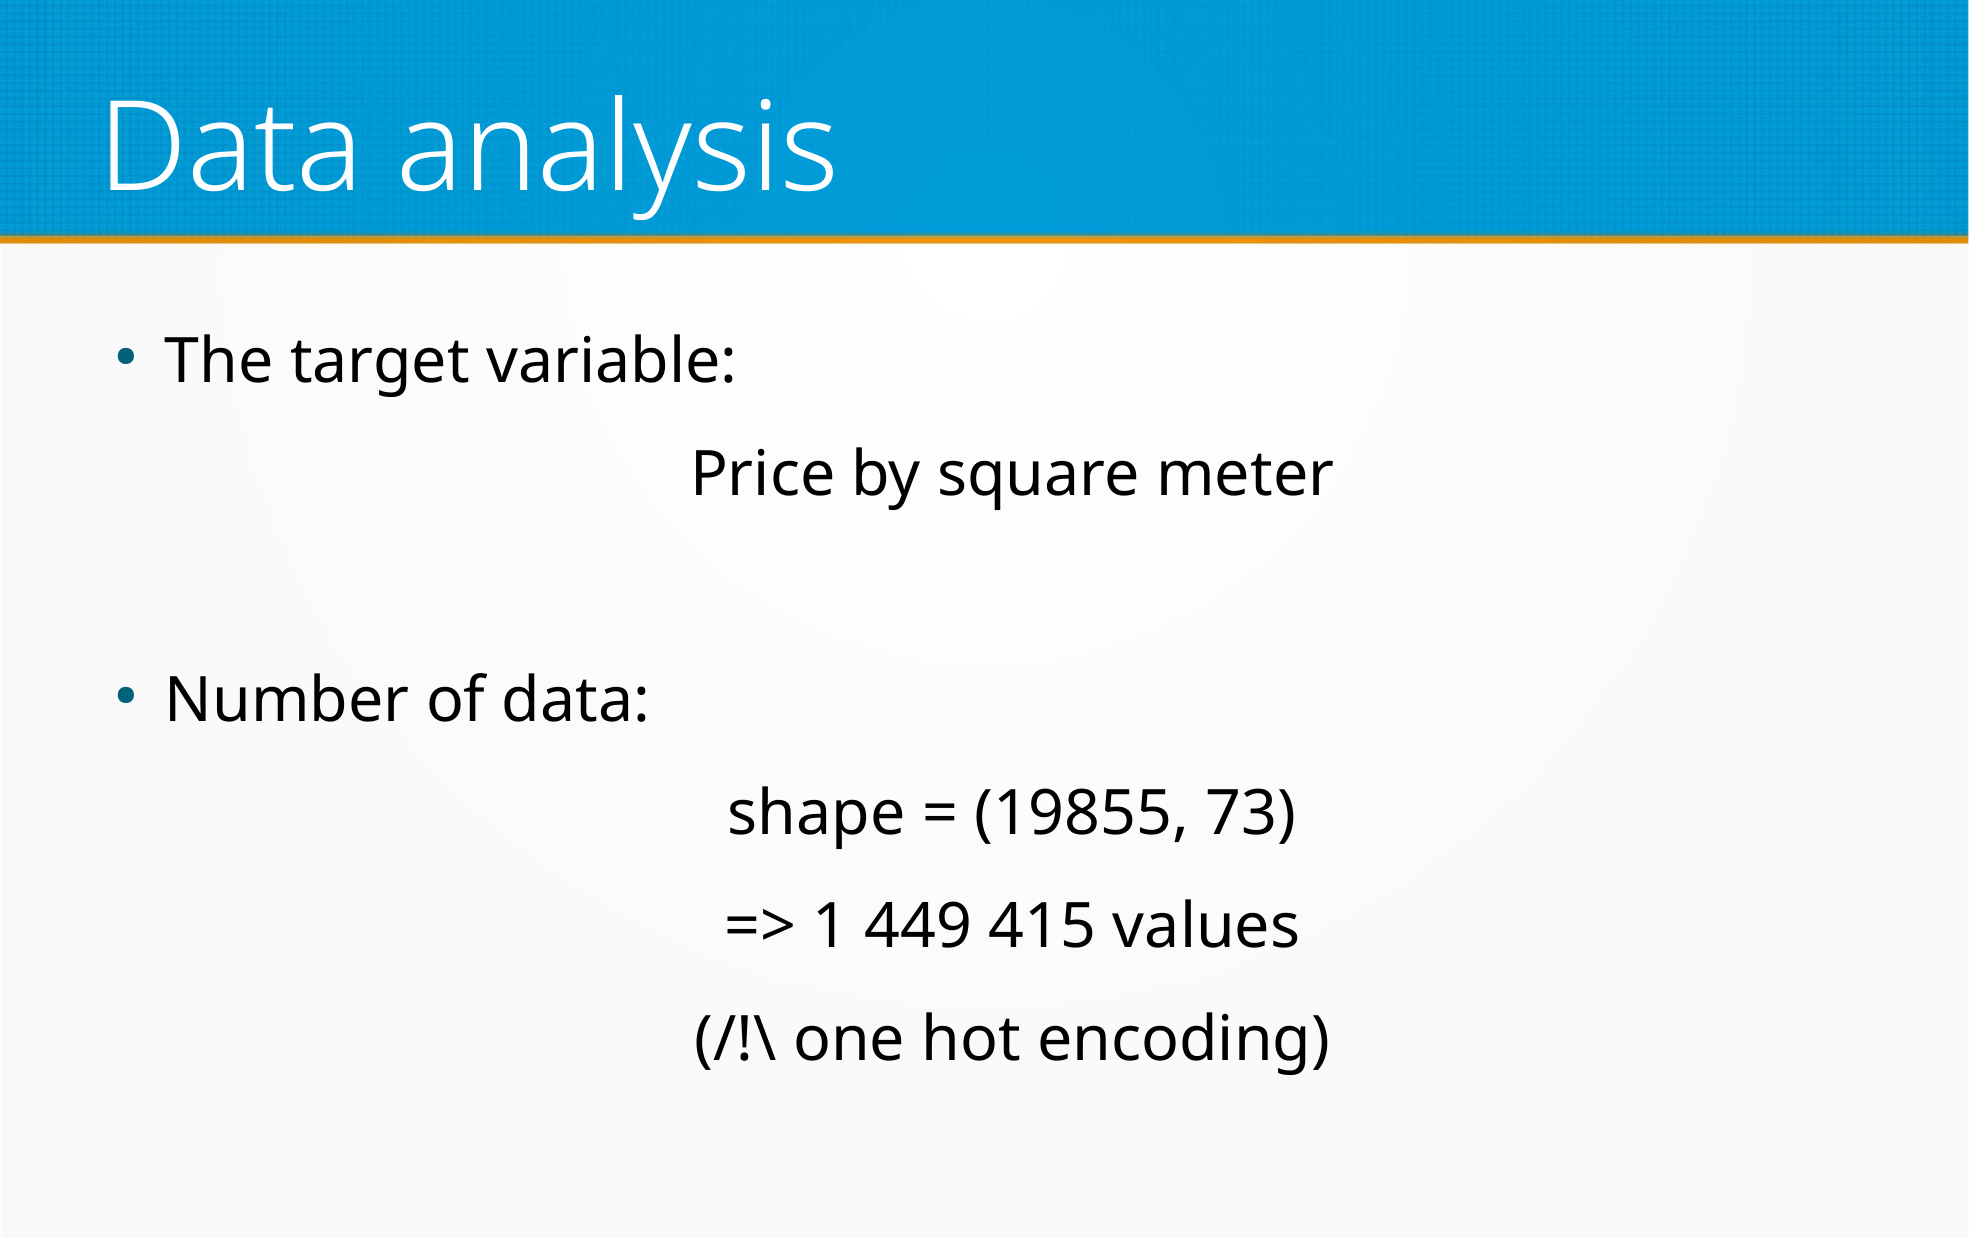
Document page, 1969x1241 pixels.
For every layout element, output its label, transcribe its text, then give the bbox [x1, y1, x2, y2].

list The target variable: Price by square meter Number of data: shape = (19855, 73) => 1 449 415 values (/!\ one hot encoding) [98, 315, 1861, 1081]
picture [0, 233, 1969, 1241]
title Data analysis [98, 19, 1870, 227]
